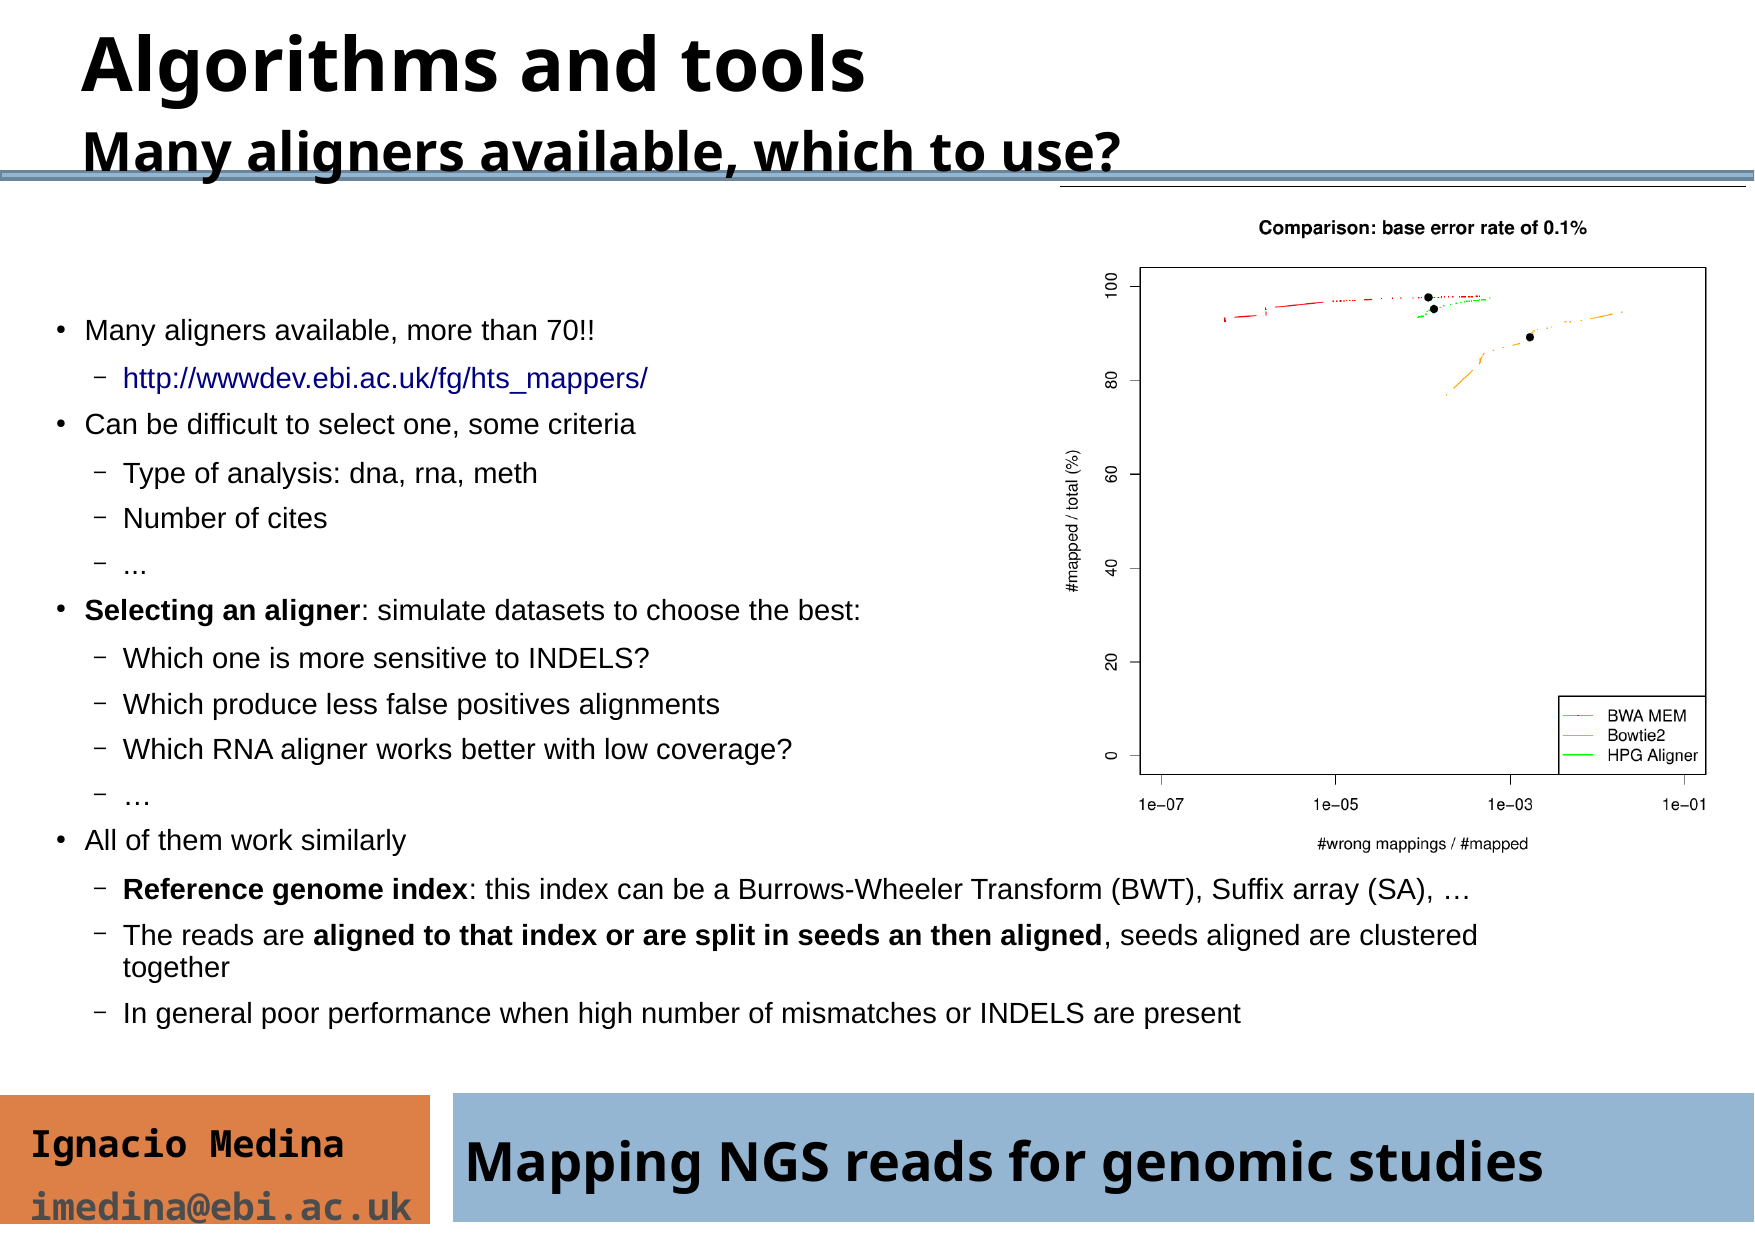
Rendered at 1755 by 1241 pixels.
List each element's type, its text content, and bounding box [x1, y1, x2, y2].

text_box Mapping NGS reads for genomic studies [450, 1116, 1726, 1195]
text_box [339, 171, 1754, 179]
picture [1060, 186, 1746, 874]
text_box Ignacio Medina imedina@ebi.ac.uk [15, 1110, 436, 1224]
text_box Algorithms and tools Many aligners available, which to use? [67, 3, 1688, 169]
list Many aligners available, more than 70!! http://wwwdev.ebi.ac.uk/fg/hts_mappers/ Can be difficult to select one, some criteria Type of analysis: dna, rna, meth Number of cites ... Selecting an aligner: simulate datasets to choose the best: Which one is more sensitive to INDELS? Which produce less false positives alignments Which RNA aligner works better with low coverage? … All of them work similarly Reference genome index: this index can be a Burrows-Wheeler Transform (BWT), Suffix array (SA), … The reads are aligned to that index or are split in seeds an then aligned, seeds aligned are clustered together In general poor performance when high number of mismatches or INDELS are present [46, 313, 1590, 1034]
text_box [0, 171, 213, 179]
text_box [217, 171, 333, 179]
